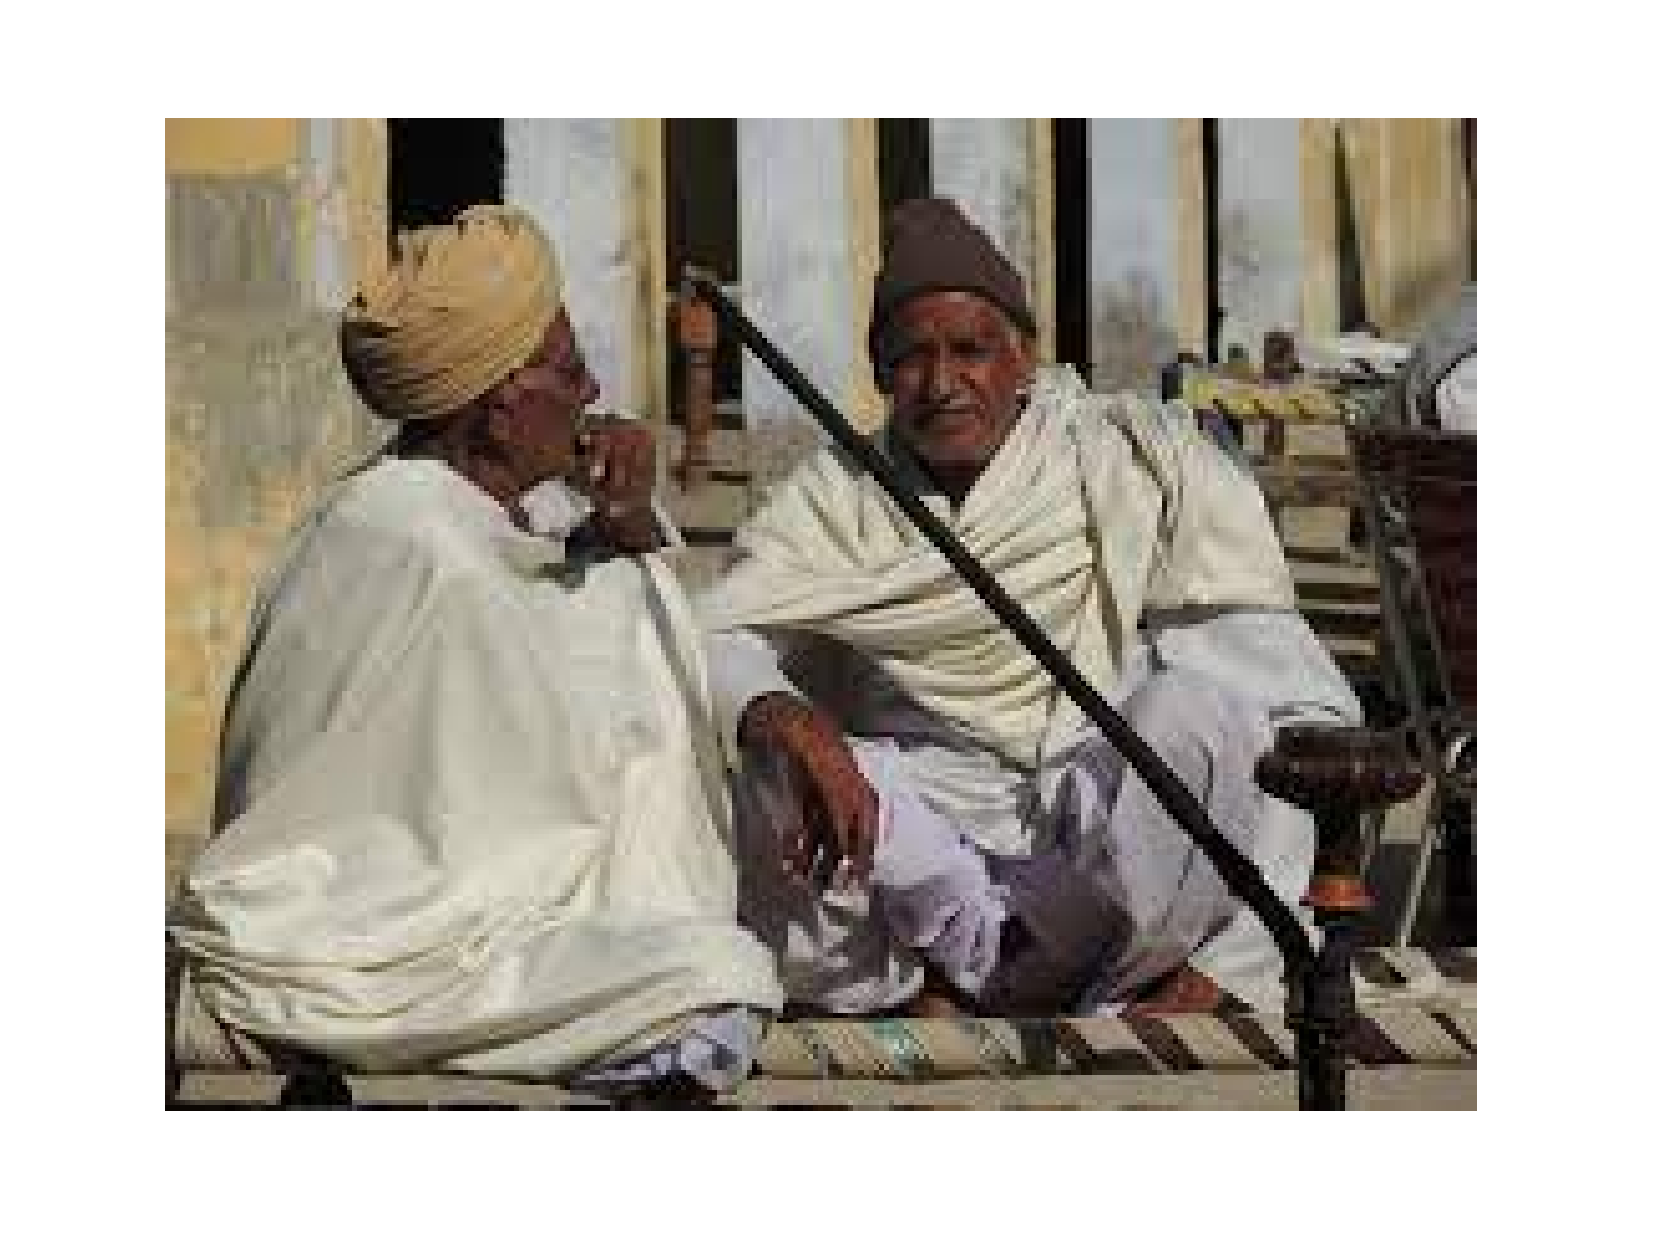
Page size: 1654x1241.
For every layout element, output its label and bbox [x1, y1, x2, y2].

picture [165, 118, 1477, 1111]
